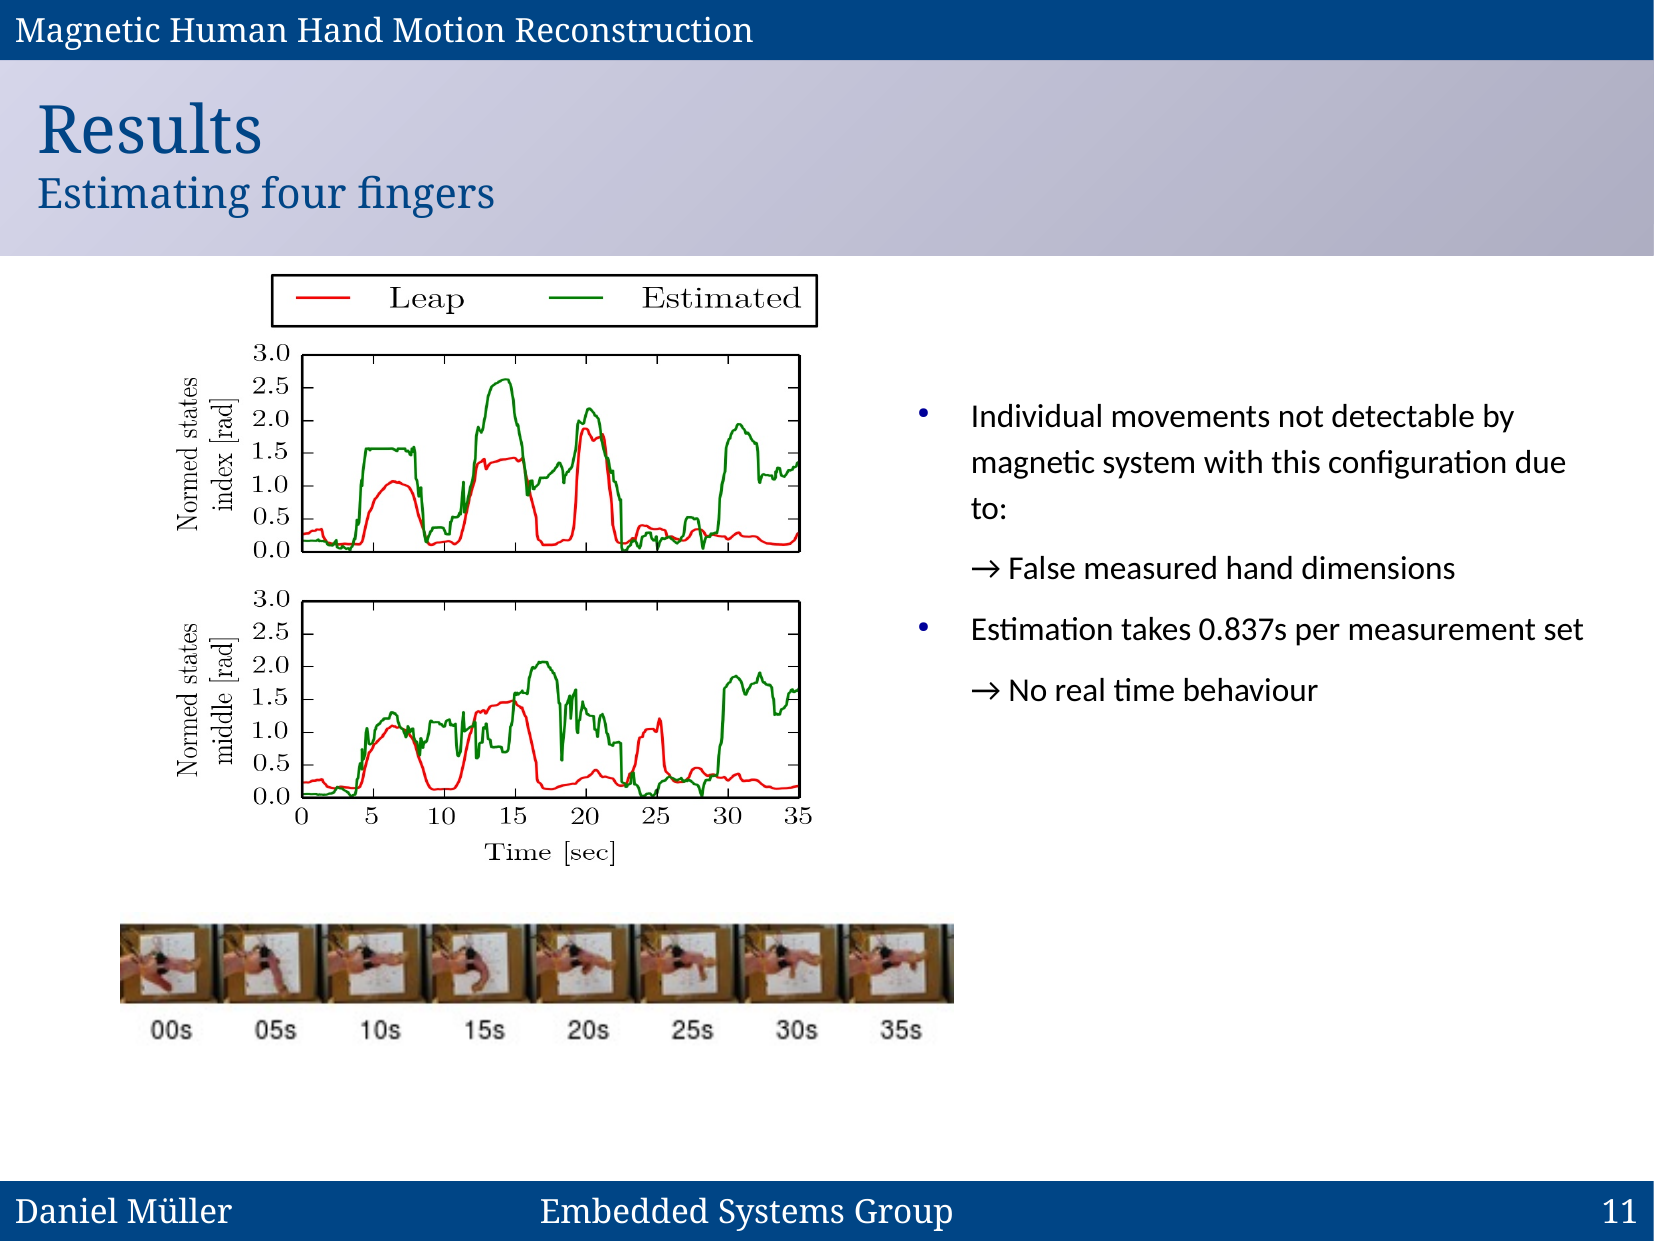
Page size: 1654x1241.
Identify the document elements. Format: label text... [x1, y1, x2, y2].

title Results Estimating four fingers [37, 47, 1411, 256]
list Individual movements not detectable by magnetic system with this configuration due to: → False measured hand dimensions Estimation takes 0.837s per measurement set → No real time behaviour [900, 388, 1591, 853]
picture [158, 269, 834, 882]
picture [120, 912, 954, 1051]
